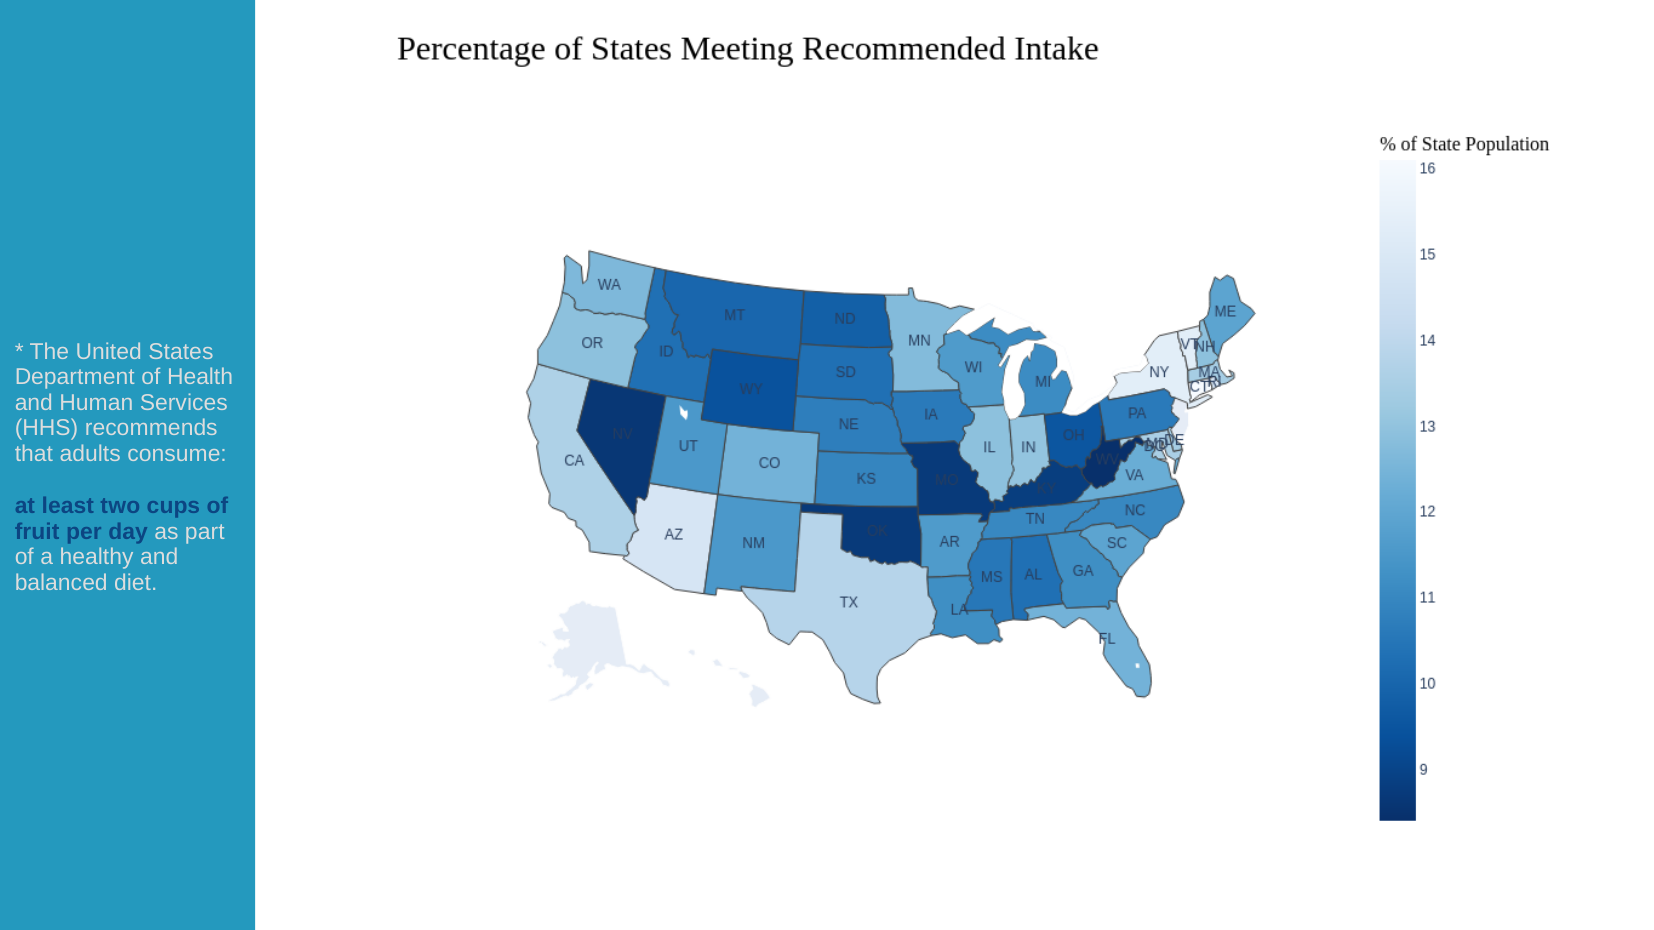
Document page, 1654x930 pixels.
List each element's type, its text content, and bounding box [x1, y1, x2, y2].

text_box * The United States Department of Health and Human Services (HHS) recommends that adults consume: at least two cups of fruit per day as part of a healthy and balanced diet. [0, 519, 263, 598]
picture [335, 0, 1576, 930]
